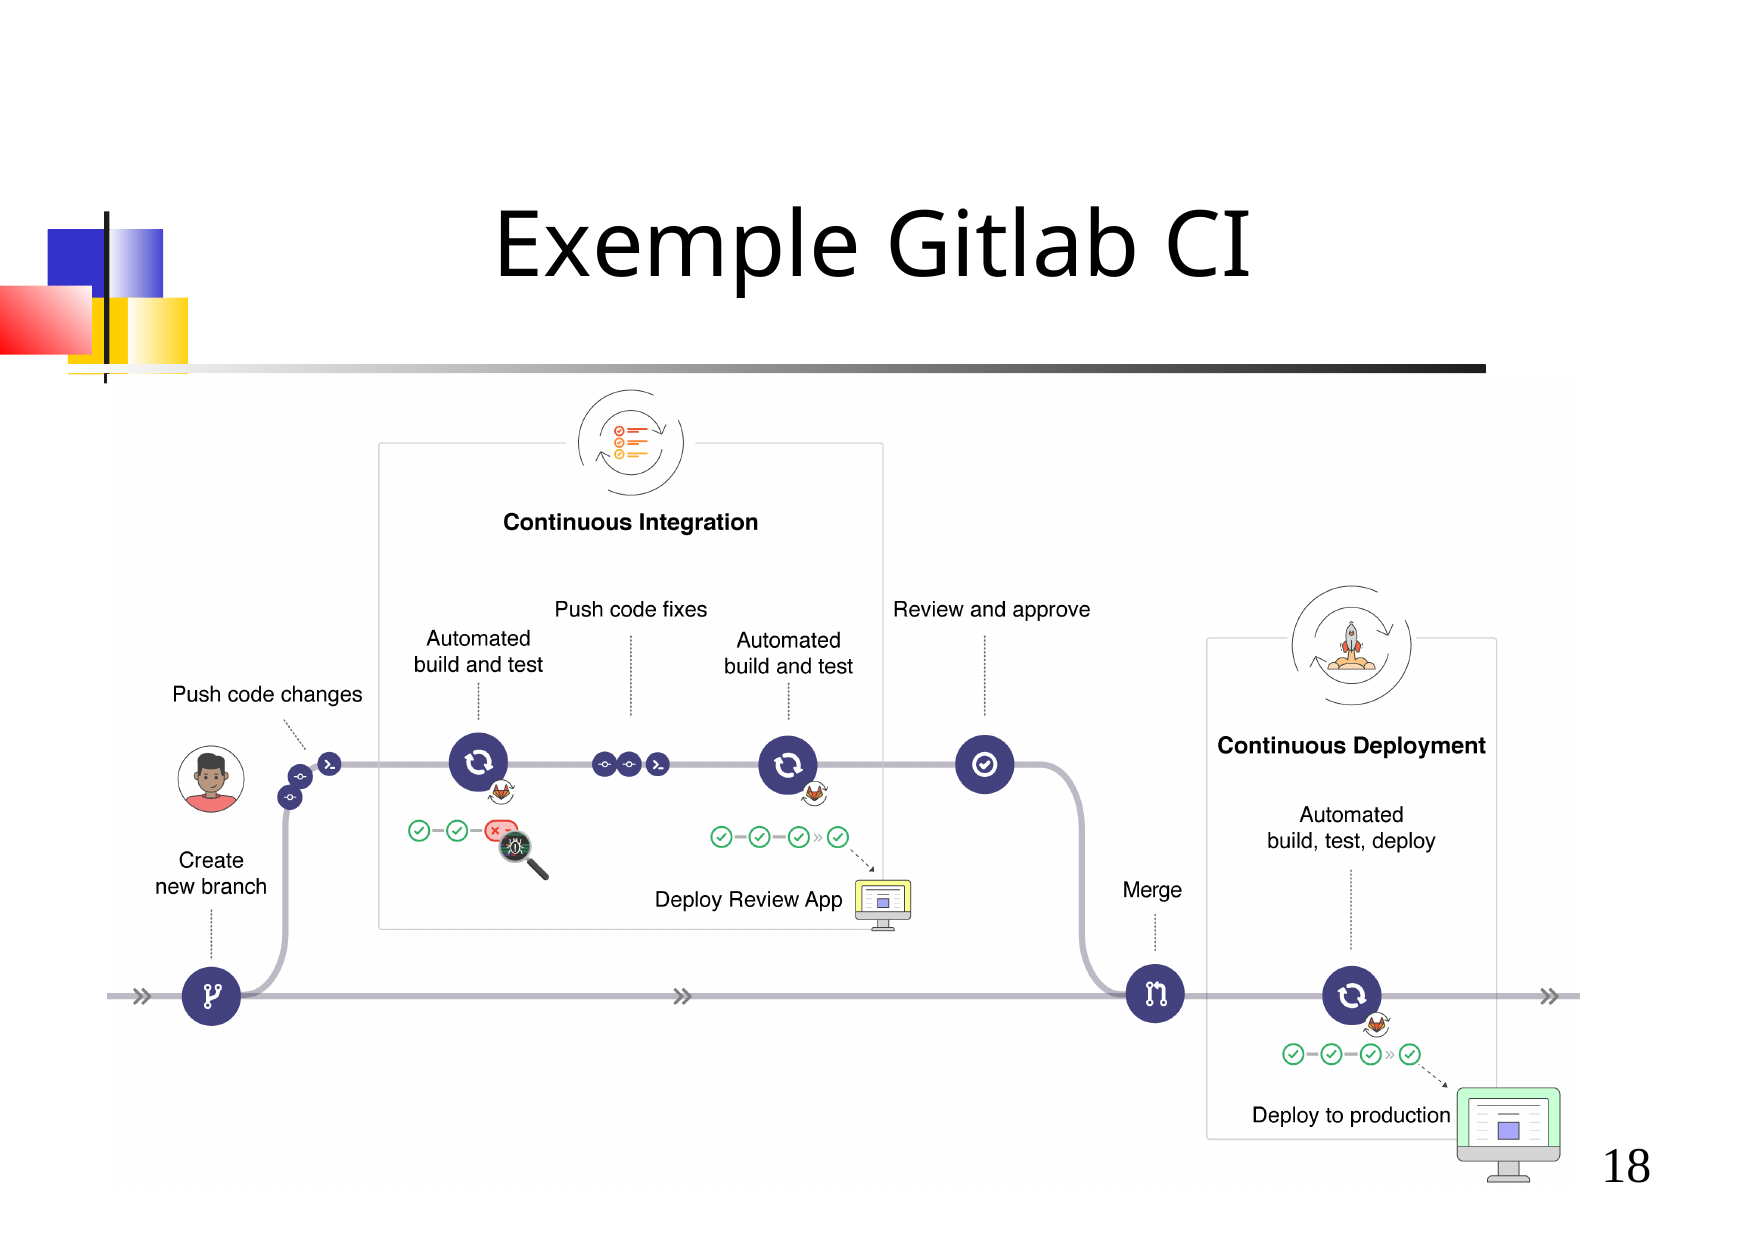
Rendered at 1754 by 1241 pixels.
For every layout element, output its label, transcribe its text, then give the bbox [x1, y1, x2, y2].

picture [107, 374, 1580, 1190]
title Exemple Gitlab CI [179, 139, 1567, 351]
